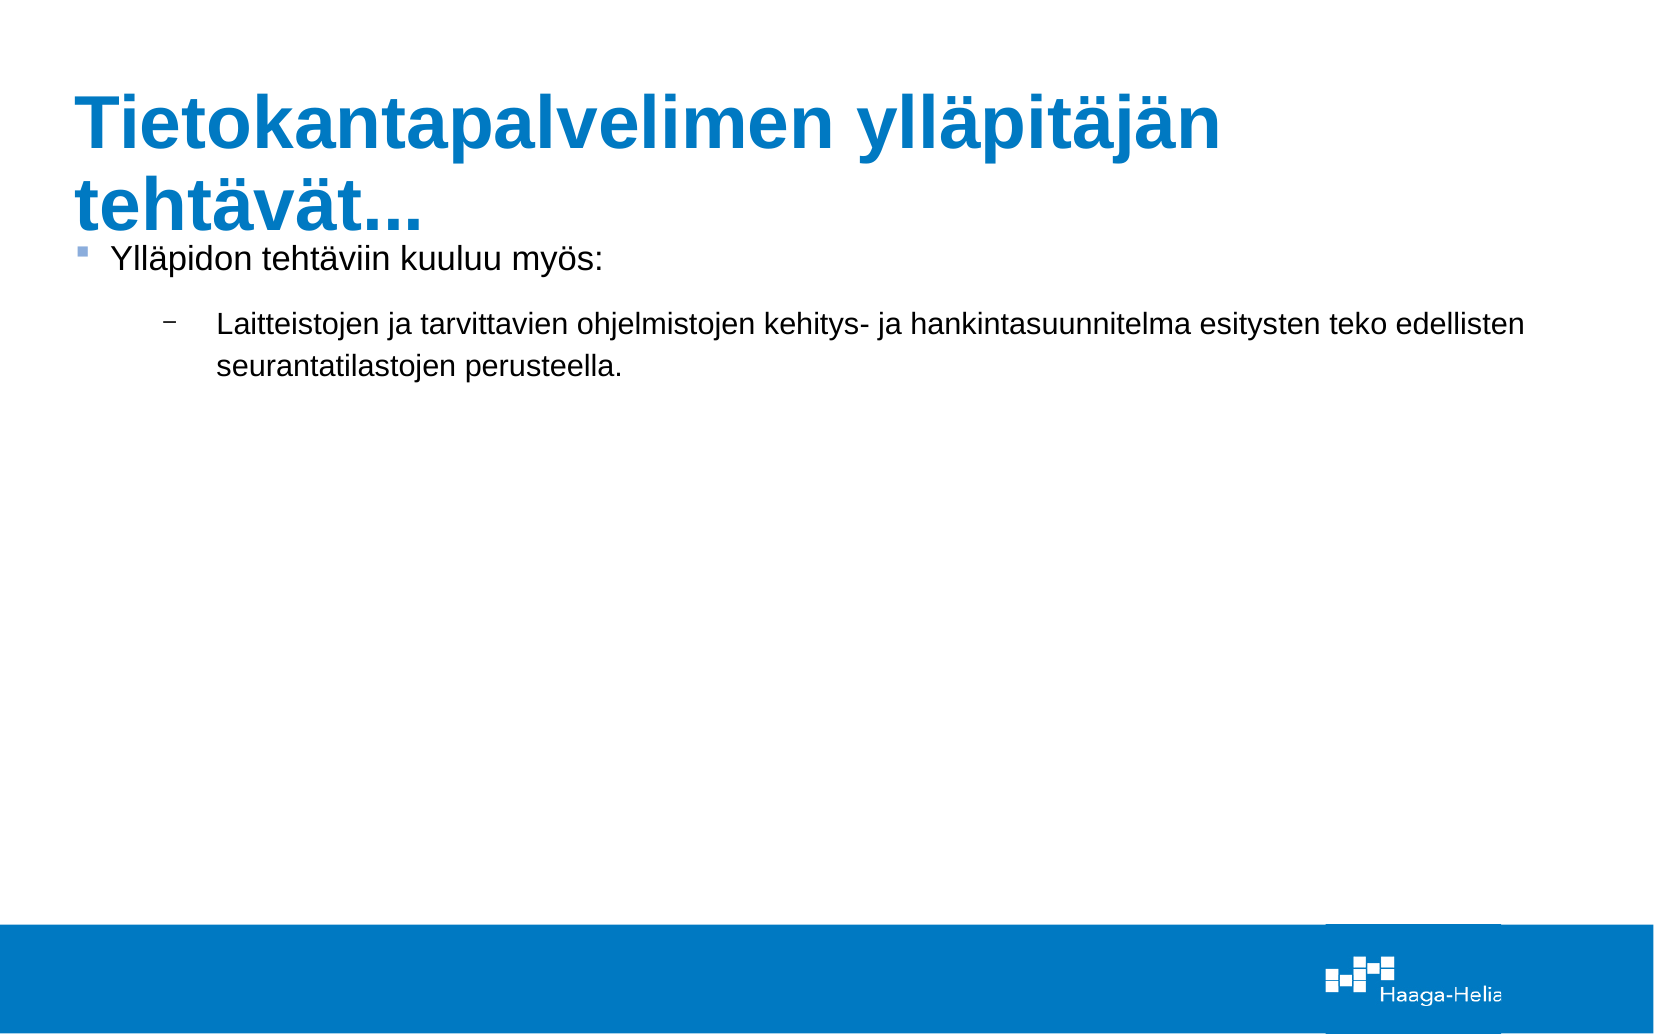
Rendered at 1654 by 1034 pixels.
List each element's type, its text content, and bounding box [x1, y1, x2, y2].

title Tietokantapalvelimen ylläpitäjän tehtävät... [74, 82, 1584, 178]
list Ylläpidon tehtäviin kuuluu myös: Laitteistojen ja tarvittavien ohjelmistojen kehitys- ja hankintasuunnitelma esitysten teko edellisten seurantatilastojen perusteella. [74, 231, 1584, 894]
picture [1325, 924, 1502, 1034]
